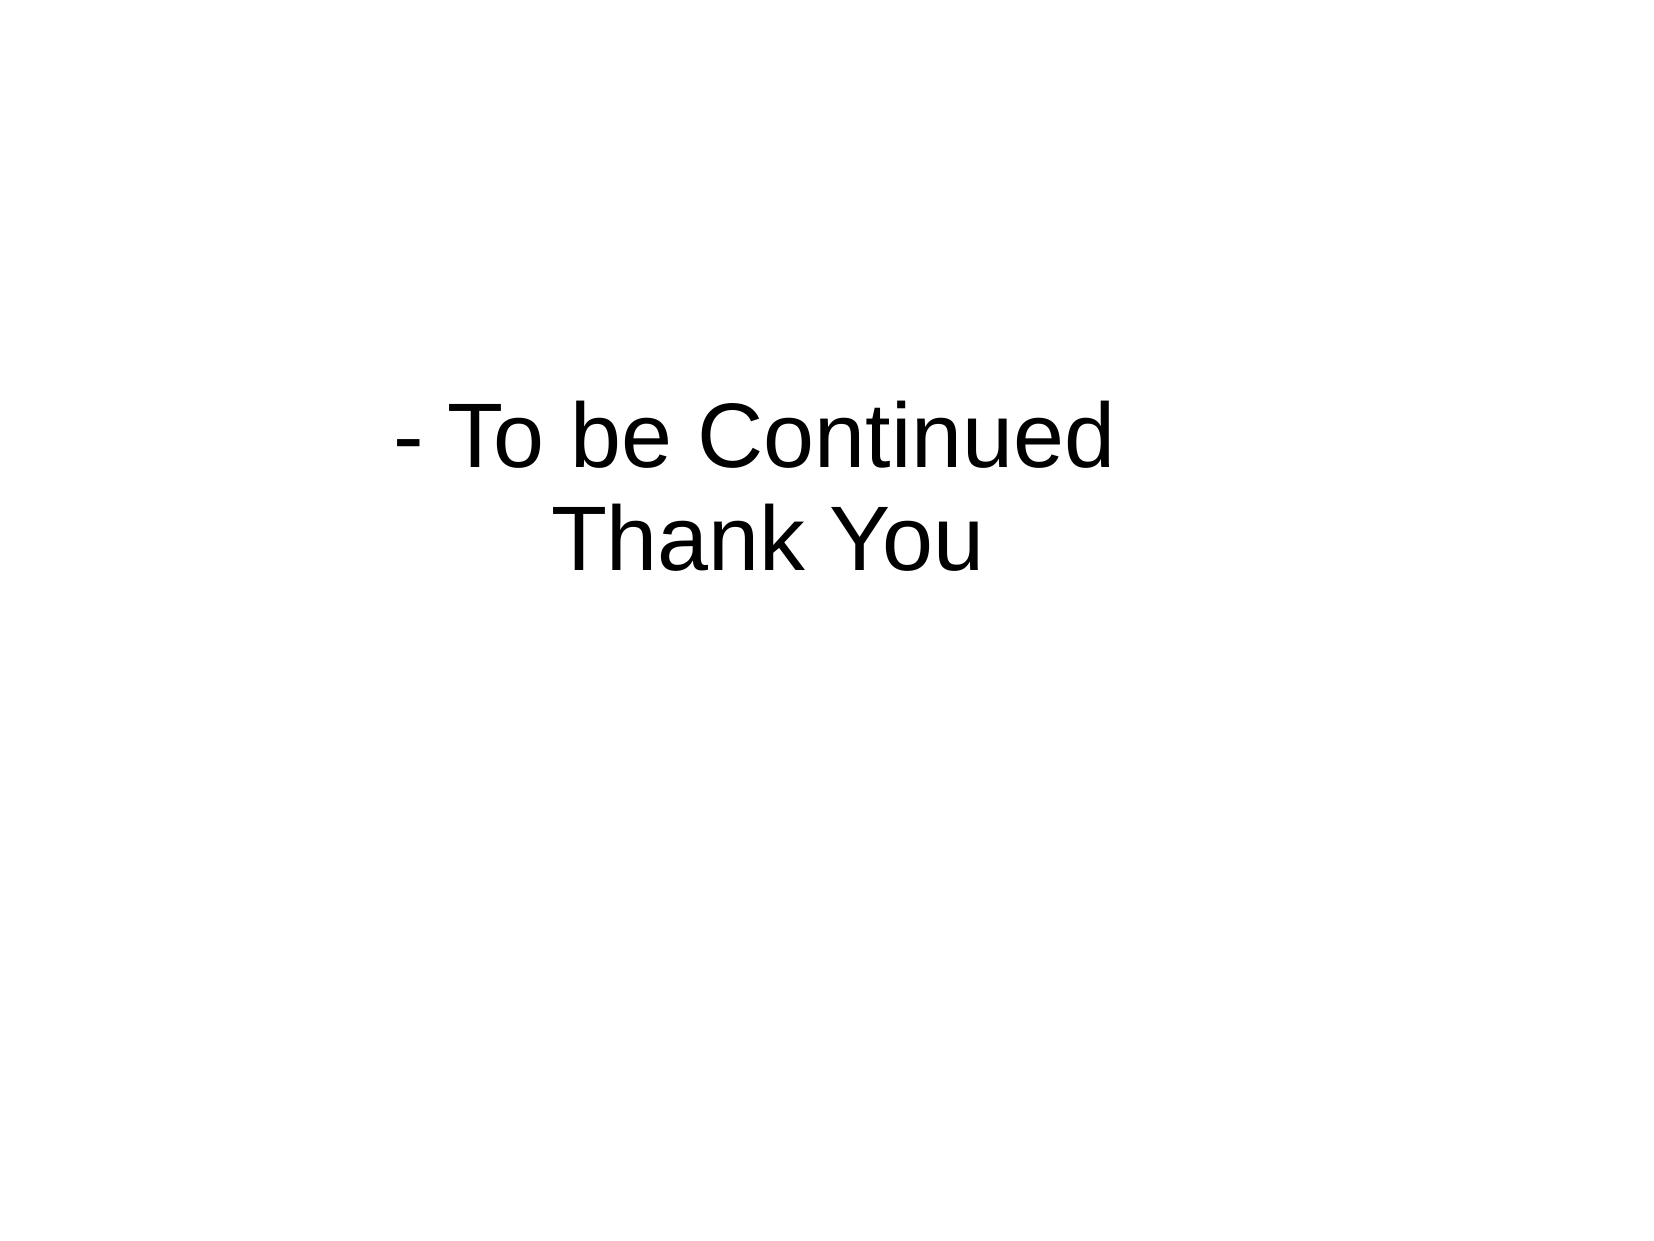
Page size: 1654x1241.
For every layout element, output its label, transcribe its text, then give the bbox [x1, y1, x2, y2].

title - To be Continued Thank You [23, 383, 1512, 591]
